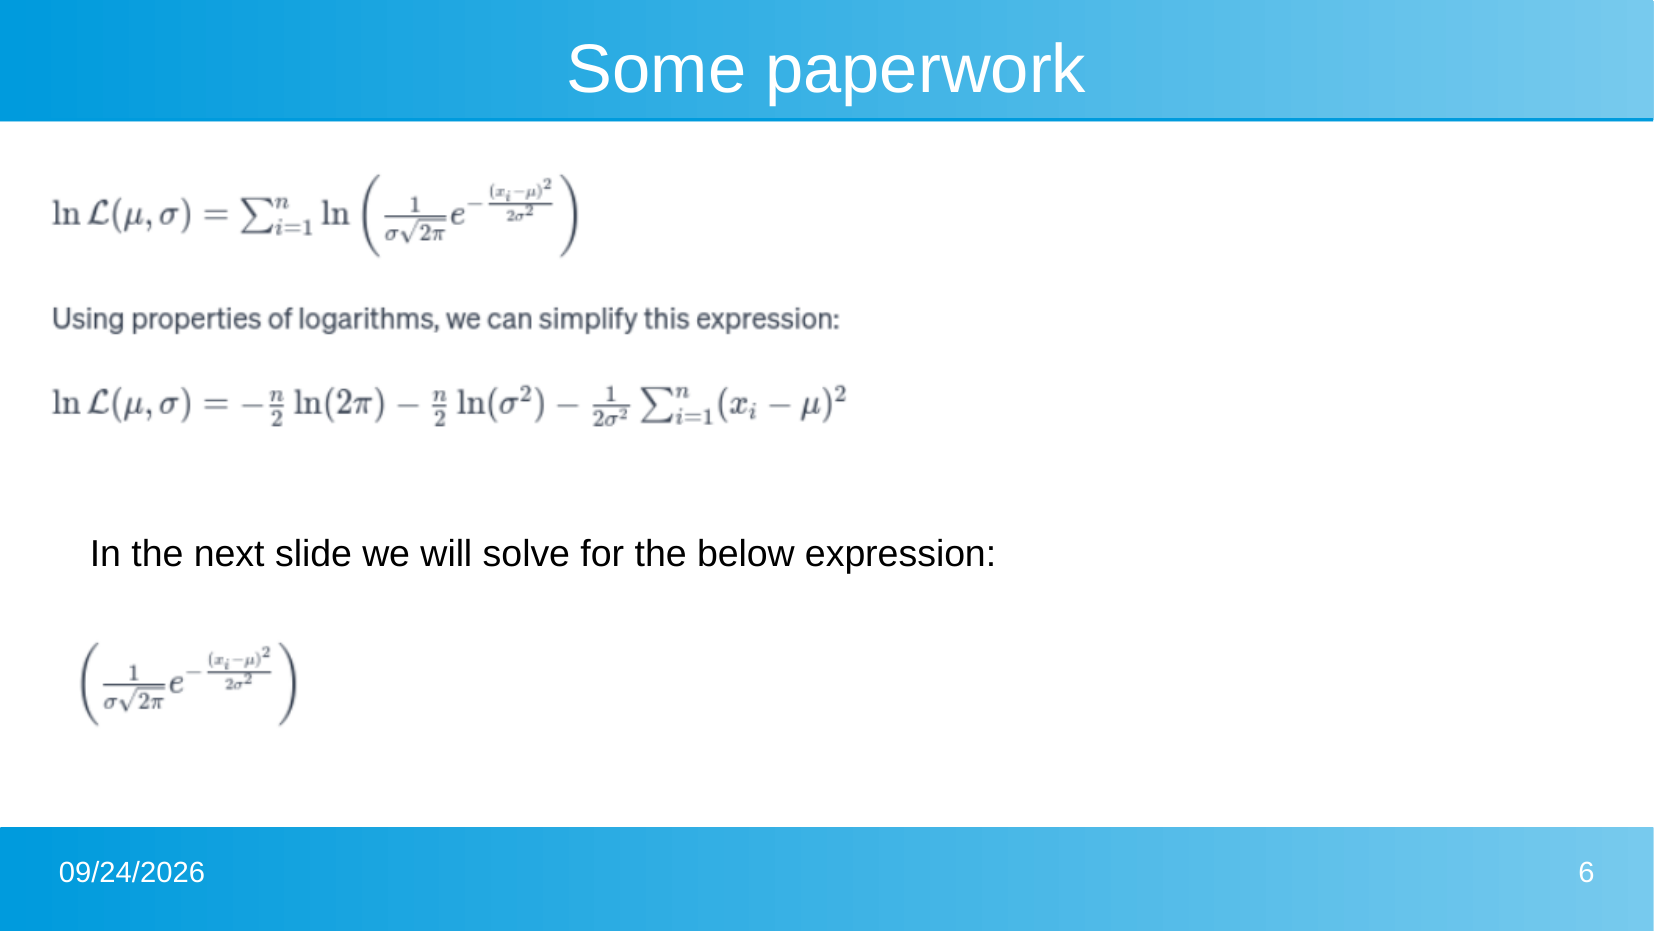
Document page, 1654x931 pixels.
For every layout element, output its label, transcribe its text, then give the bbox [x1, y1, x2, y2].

text_box In the next slide we will solve for the below expression: [75, 525, 1051, 834]
picture [37, 150, 901, 451]
title Some paperwork [59, 29, 1595, 108]
